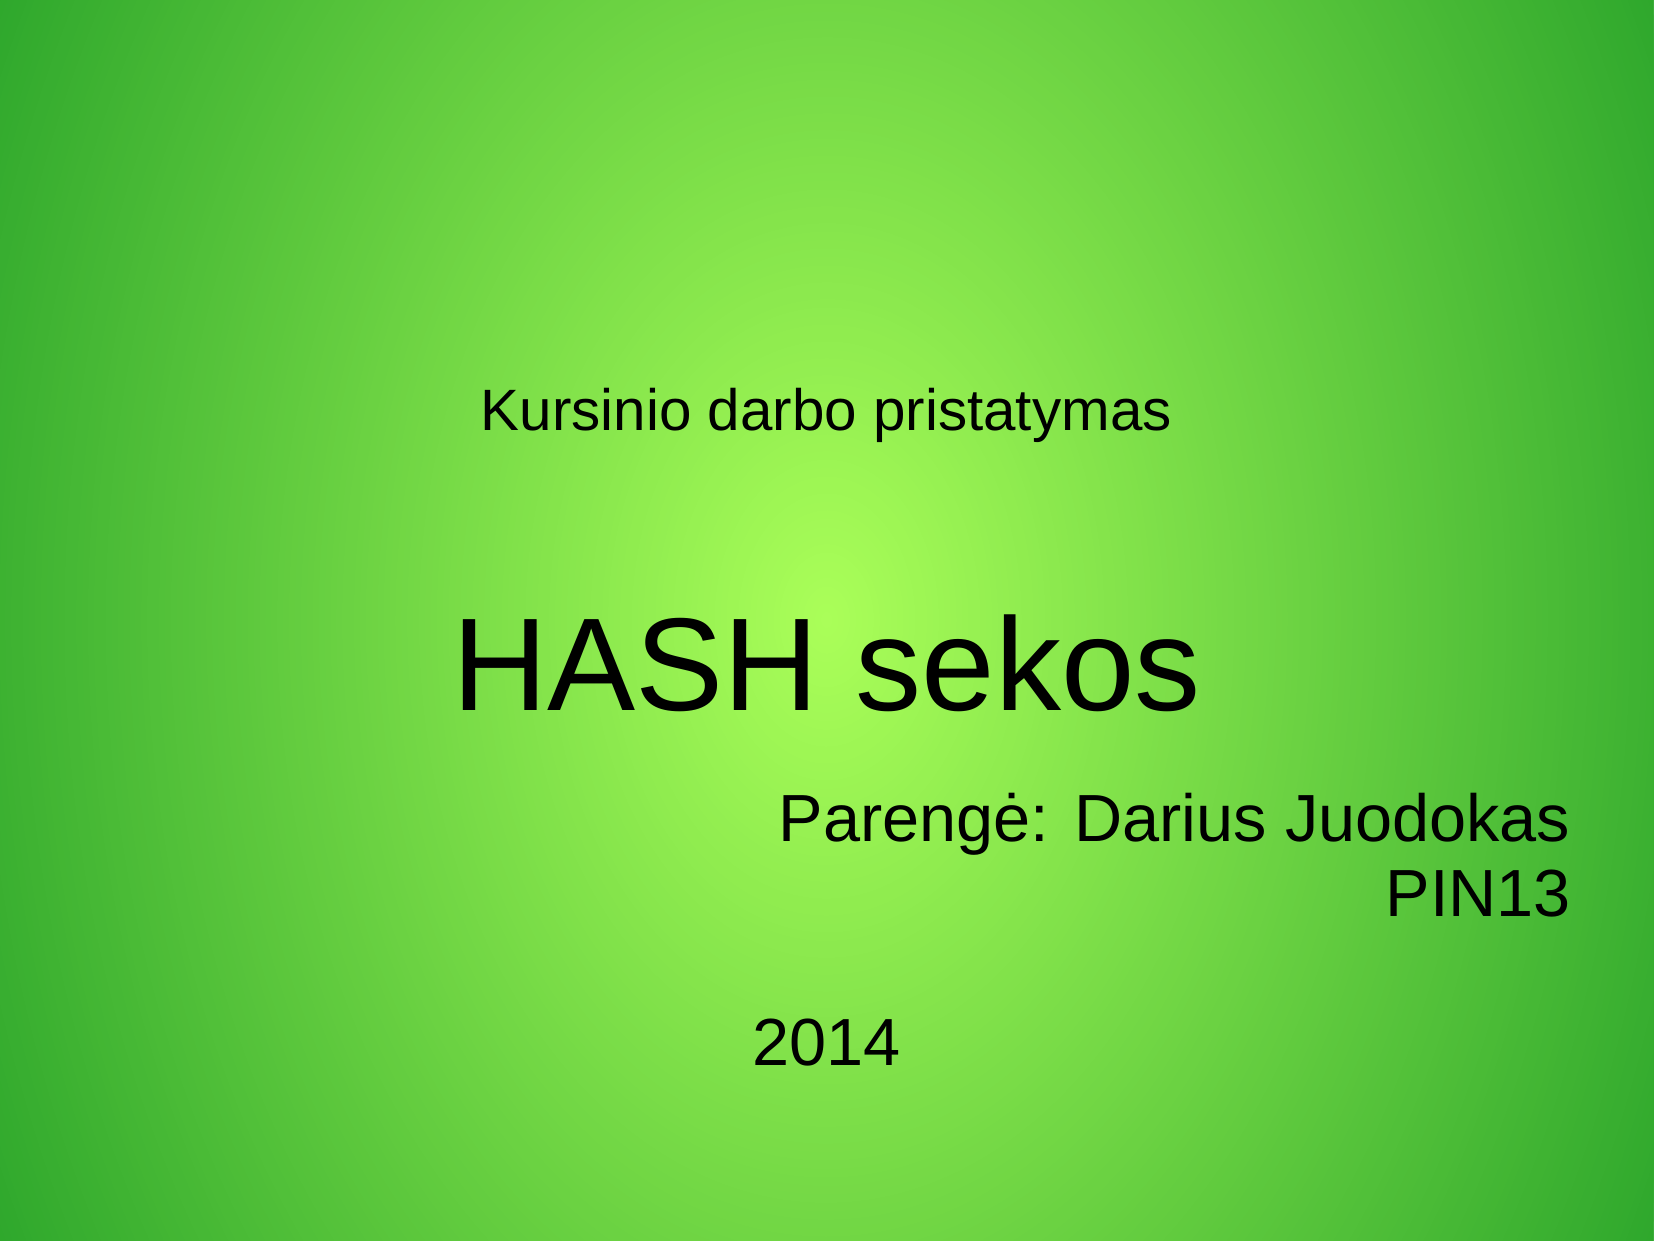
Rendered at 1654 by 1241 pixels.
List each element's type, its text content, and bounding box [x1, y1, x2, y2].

title Kursinio darbo pristatymas HASH sekos [82, 377, 1571, 703]
subtitle Parengė: Darius Juodokas PIN13 2014 [82, 703, 1571, 1158]
